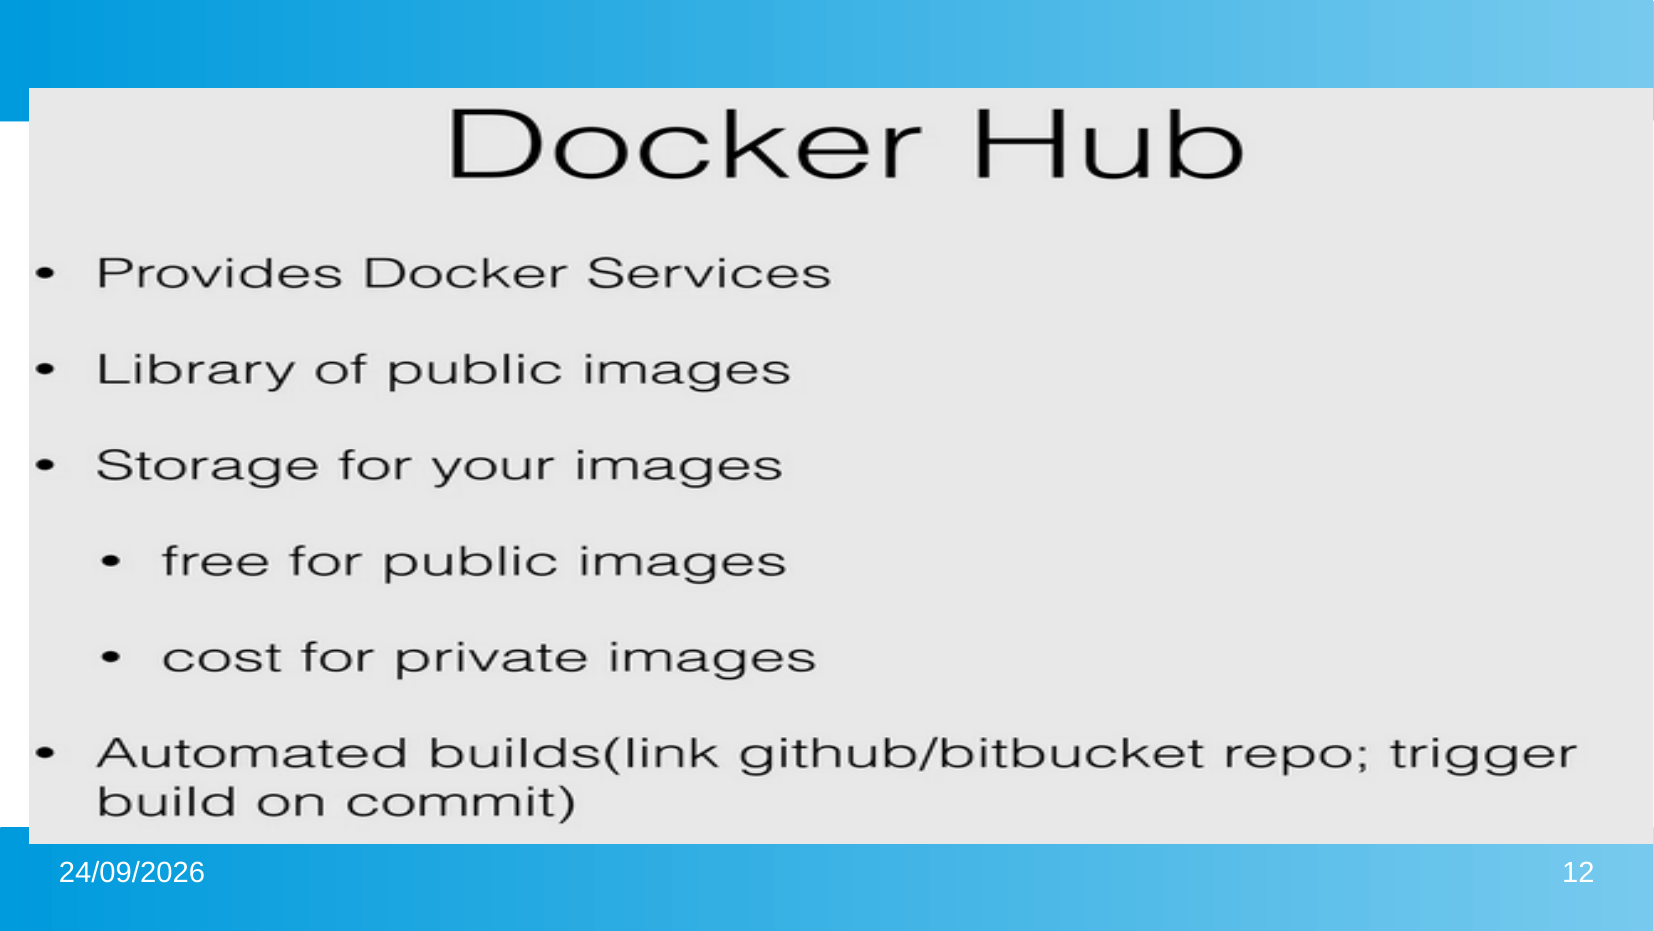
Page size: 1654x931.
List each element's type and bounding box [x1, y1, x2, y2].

picture [29, 1, 1654, 844]
